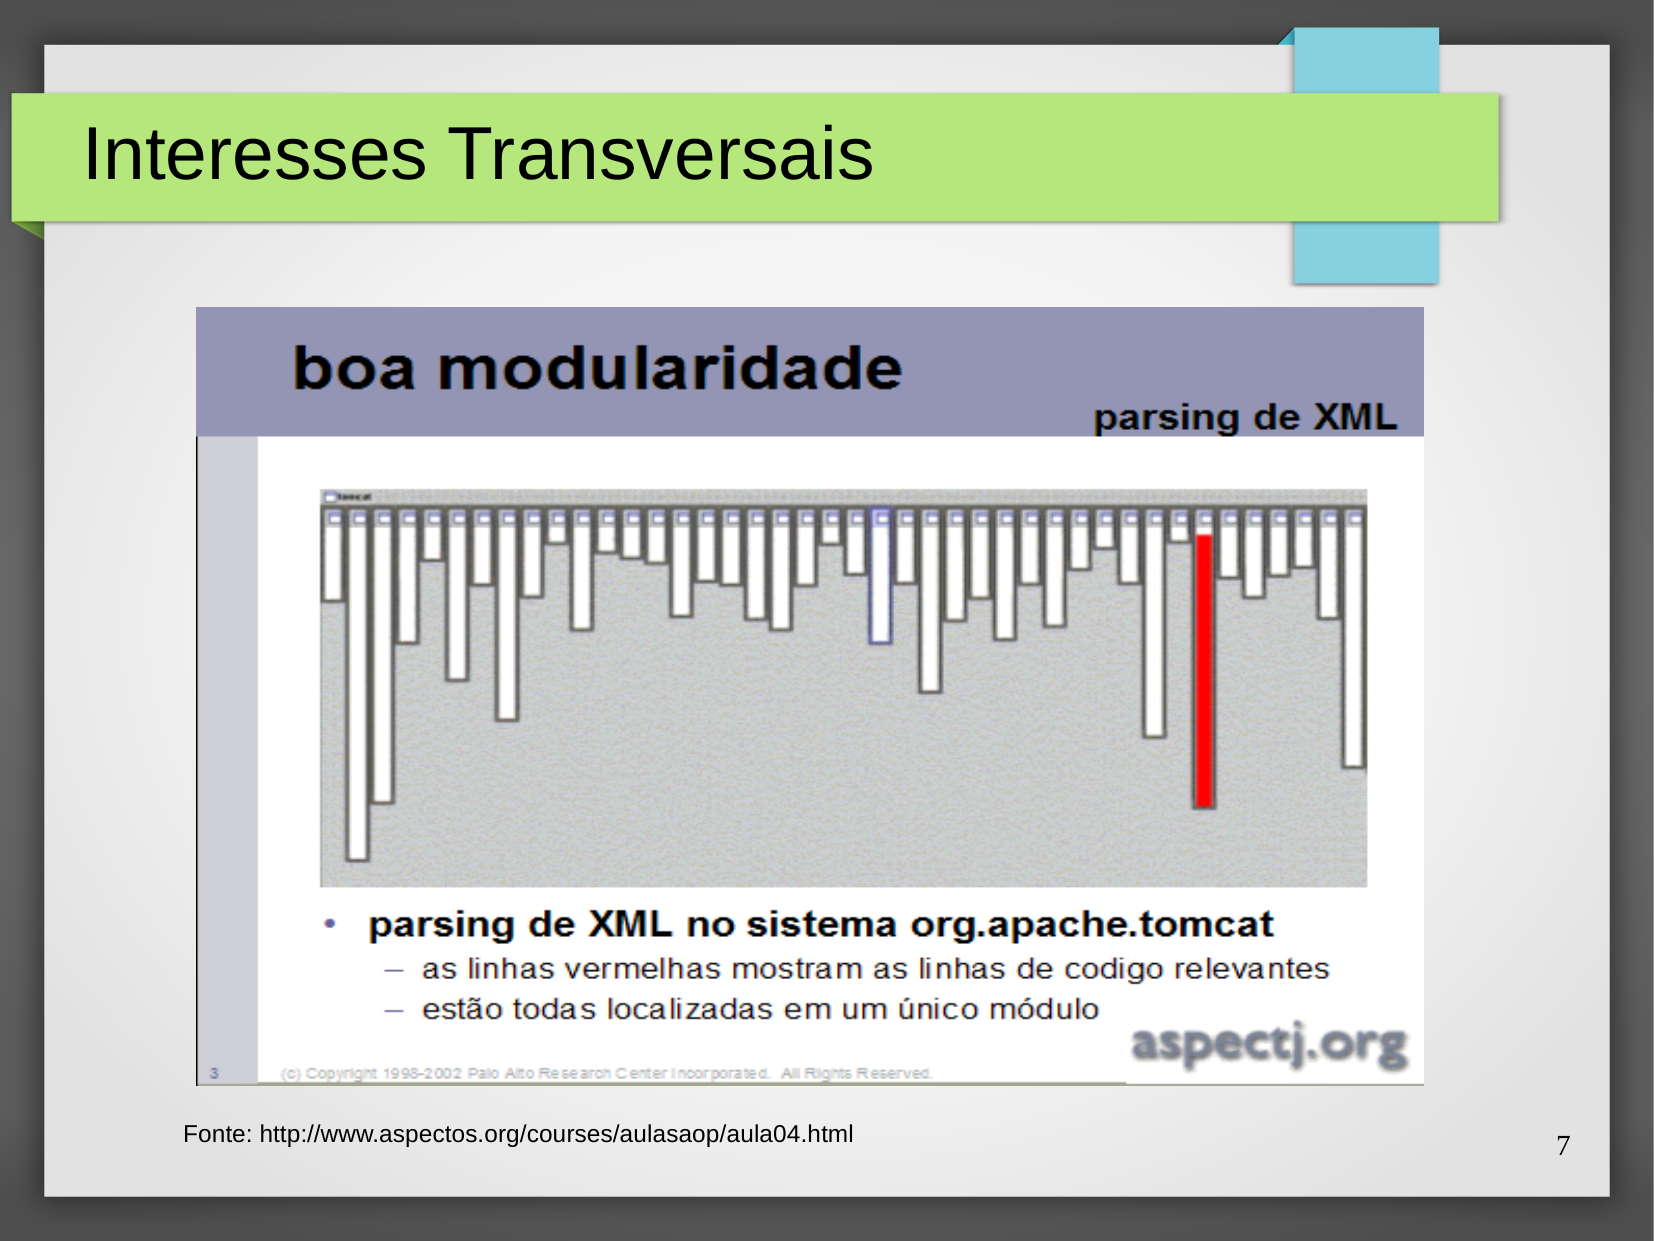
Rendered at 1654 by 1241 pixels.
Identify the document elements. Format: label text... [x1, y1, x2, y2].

picture [0, 0, 1654, 1241]
title Interesses Transversais [82, 94, 1264, 213]
list Fonte: http://www.aspectos.org/courses/aulasaop/aula04.html [123, 1120, 1612, 1148]
